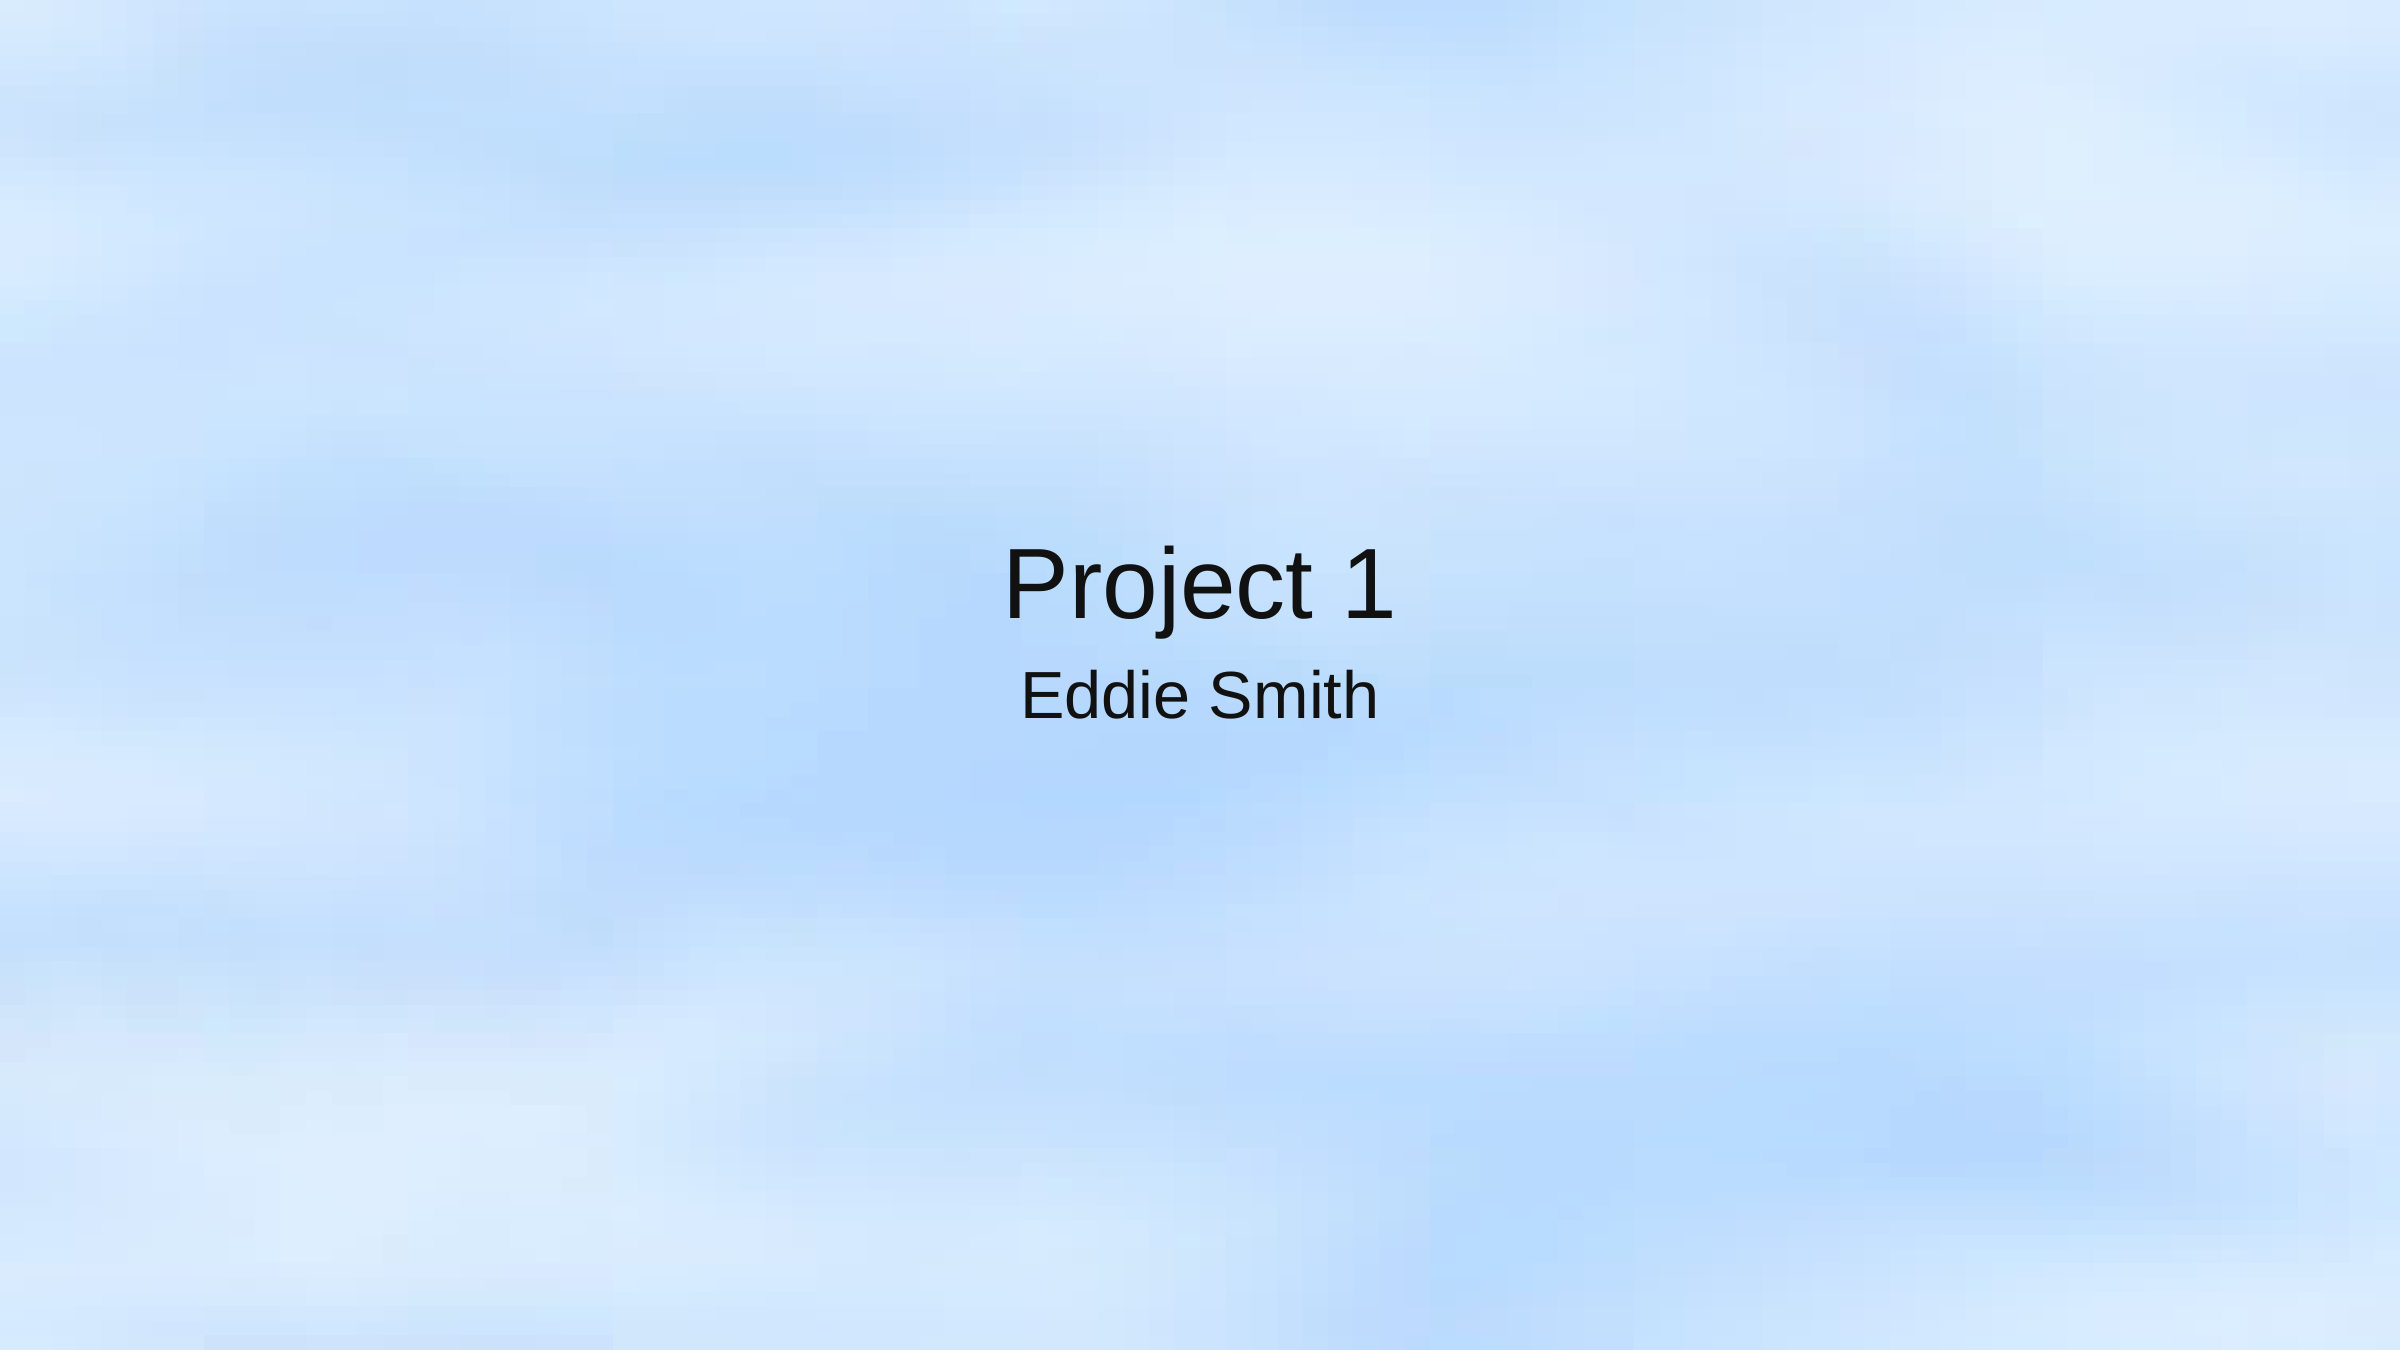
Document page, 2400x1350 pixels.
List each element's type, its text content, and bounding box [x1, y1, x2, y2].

text_box Project 1 Eddie Smith [120, 53, 2280, 1207]
picture [0, 0, 2400, 1350]
